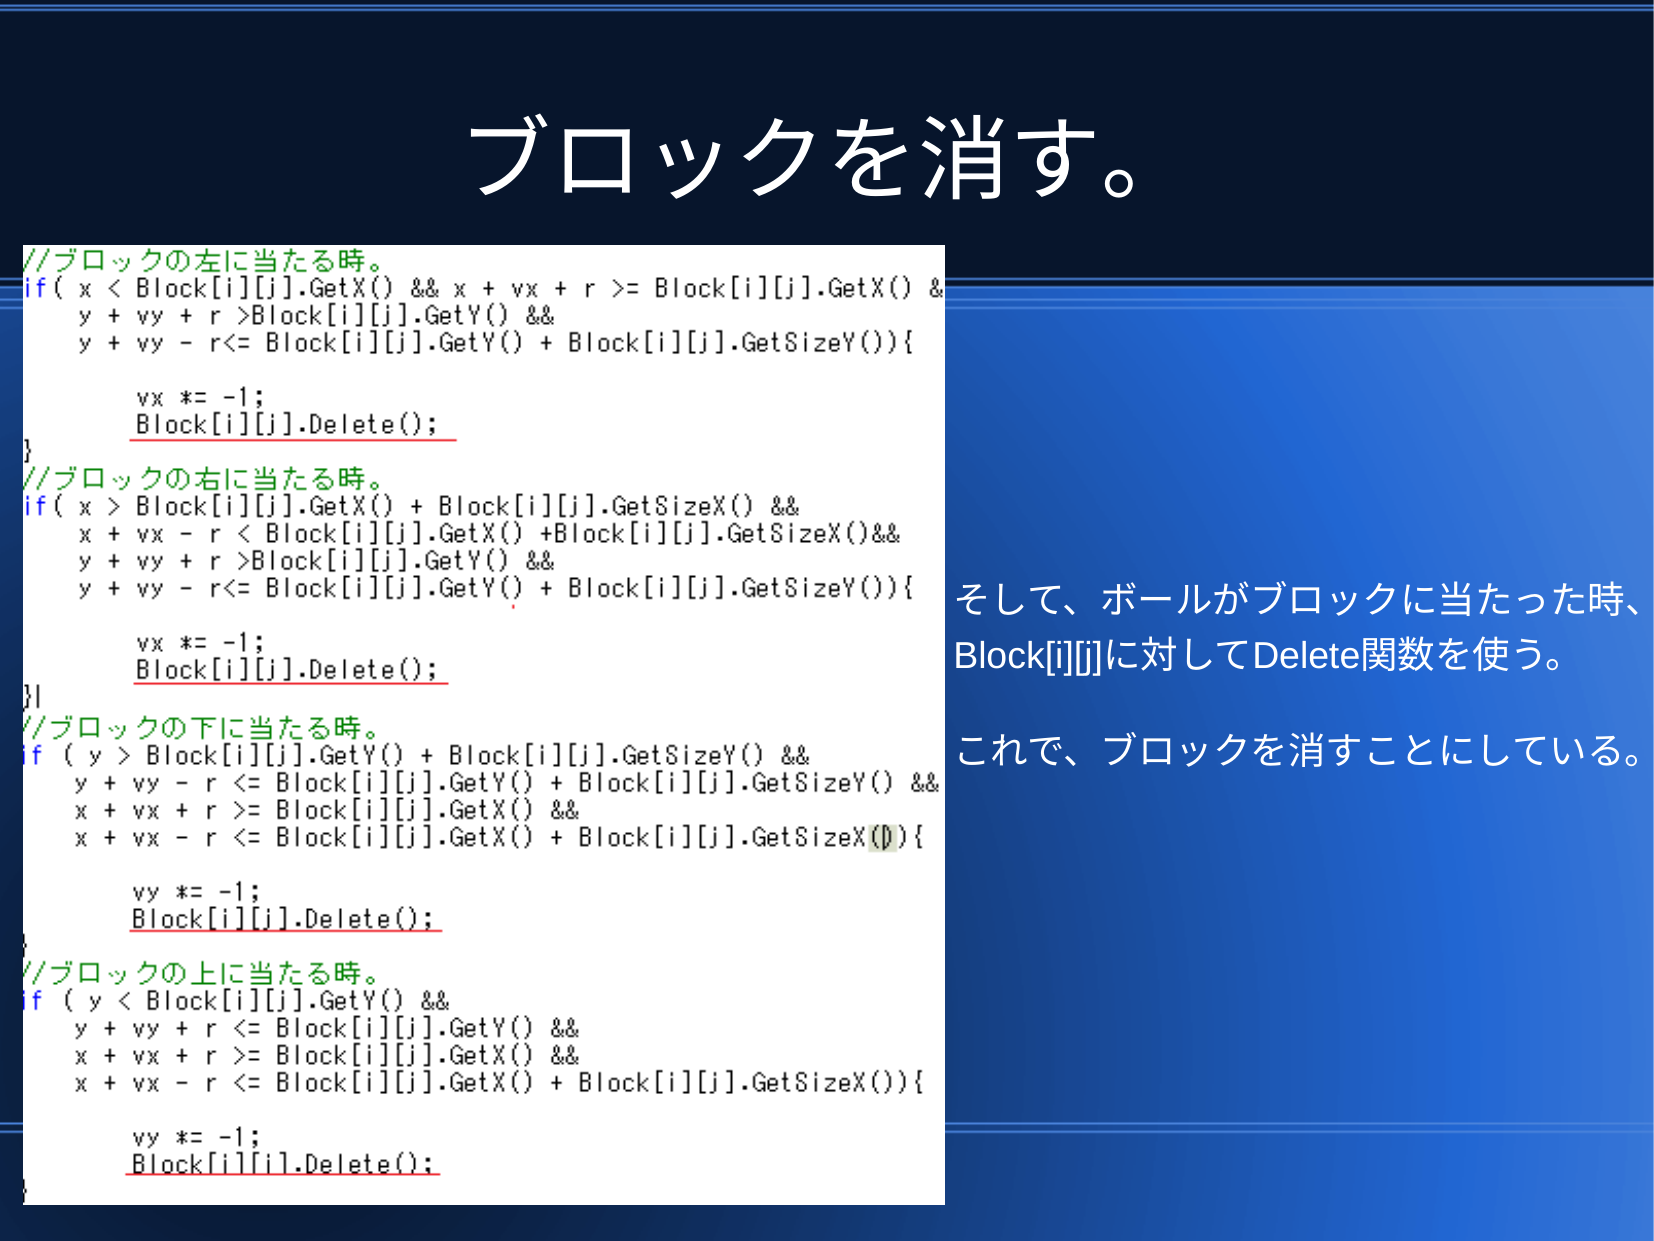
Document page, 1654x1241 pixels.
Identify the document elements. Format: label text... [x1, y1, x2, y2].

picture [0, 0, 1654, 1241]
title ブロックを消す。 [82, 49, 1571, 257]
text_box そして、ボールがブロックに当たった時、 Block[i][j]に対してDelete関数を使う。 これで、ブロックを消すことにしている。 [938, 562, 1595, 733]
